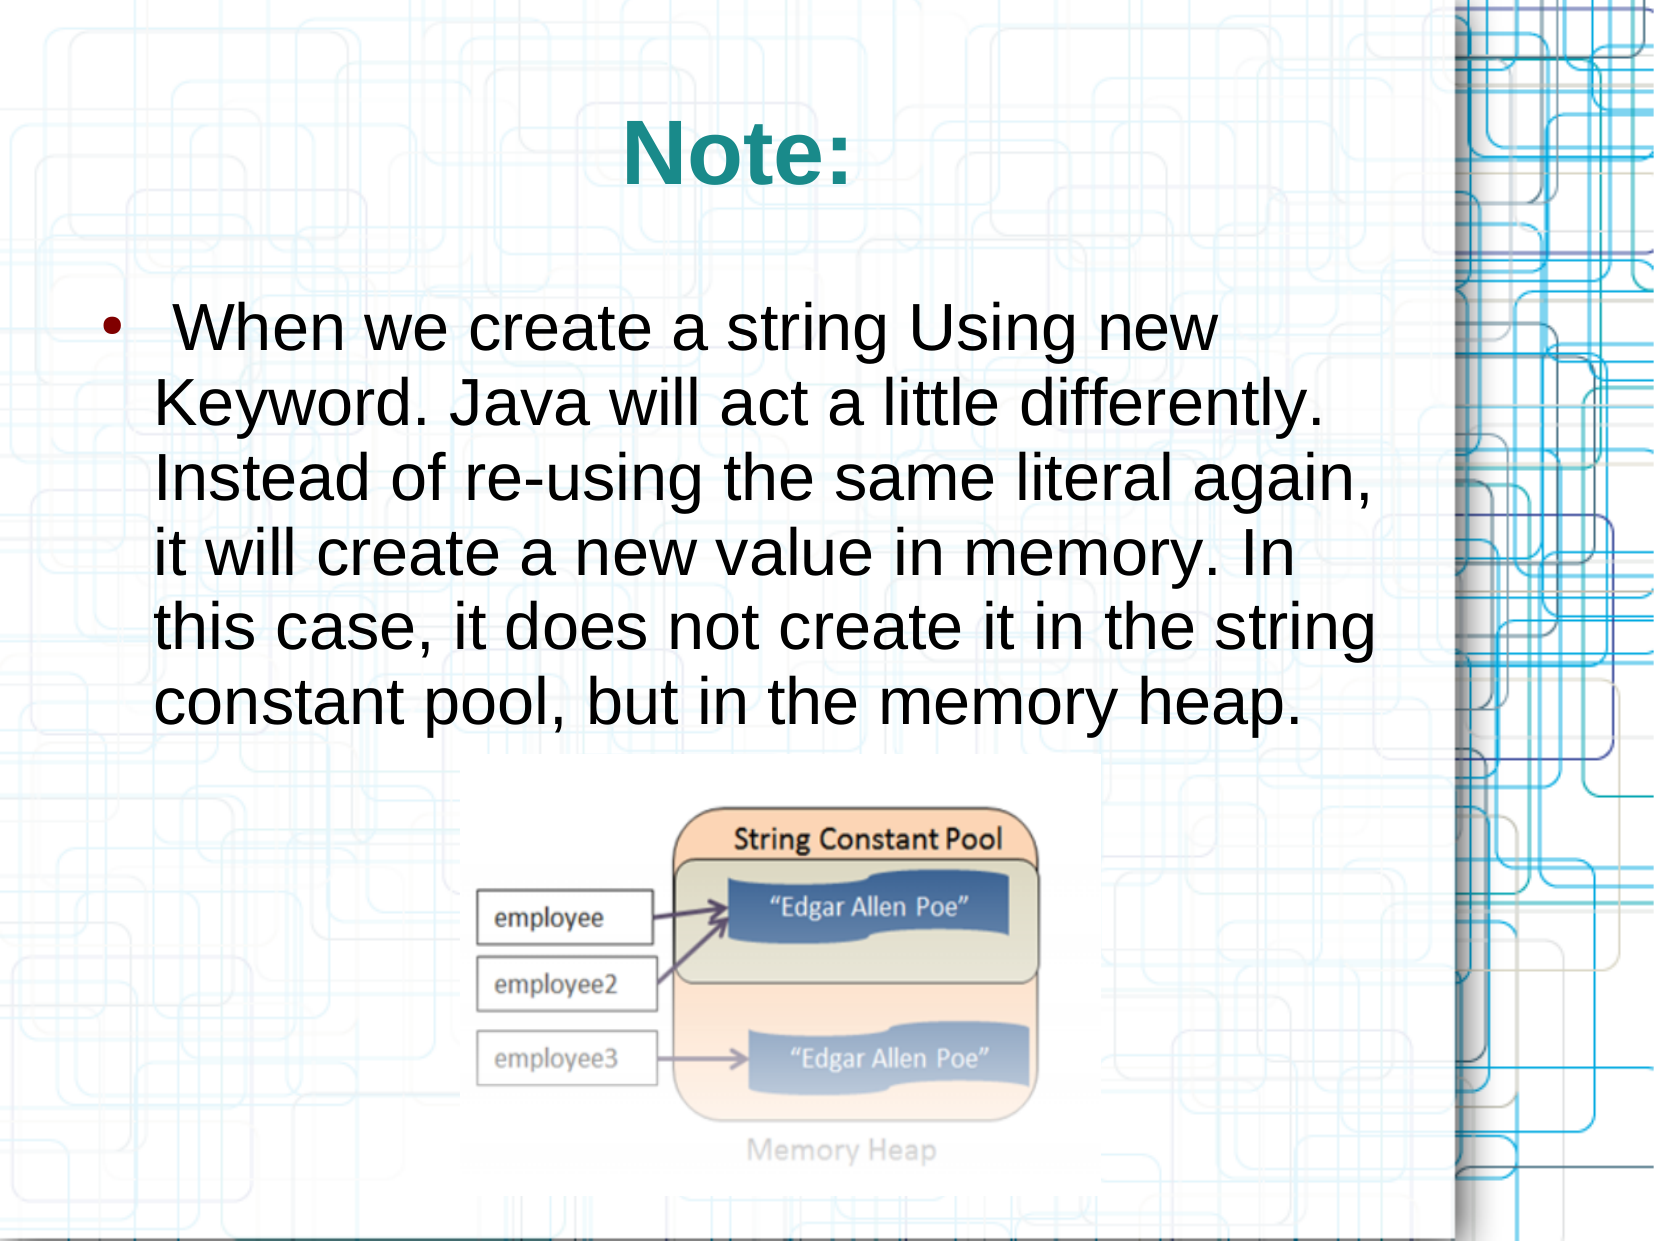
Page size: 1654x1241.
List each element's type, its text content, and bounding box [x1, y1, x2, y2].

title Note: [59, 49, 1418, 257]
picture [0, 0, 1654, 1241]
list When we create a string Using new Keyword. Java will act a little differently. Instead of re-using the same literal again, it will create a new value in memory. In this case, it does not create it in the string constant pool, but in the memory heap. [82, 290, 1418, 1109]
